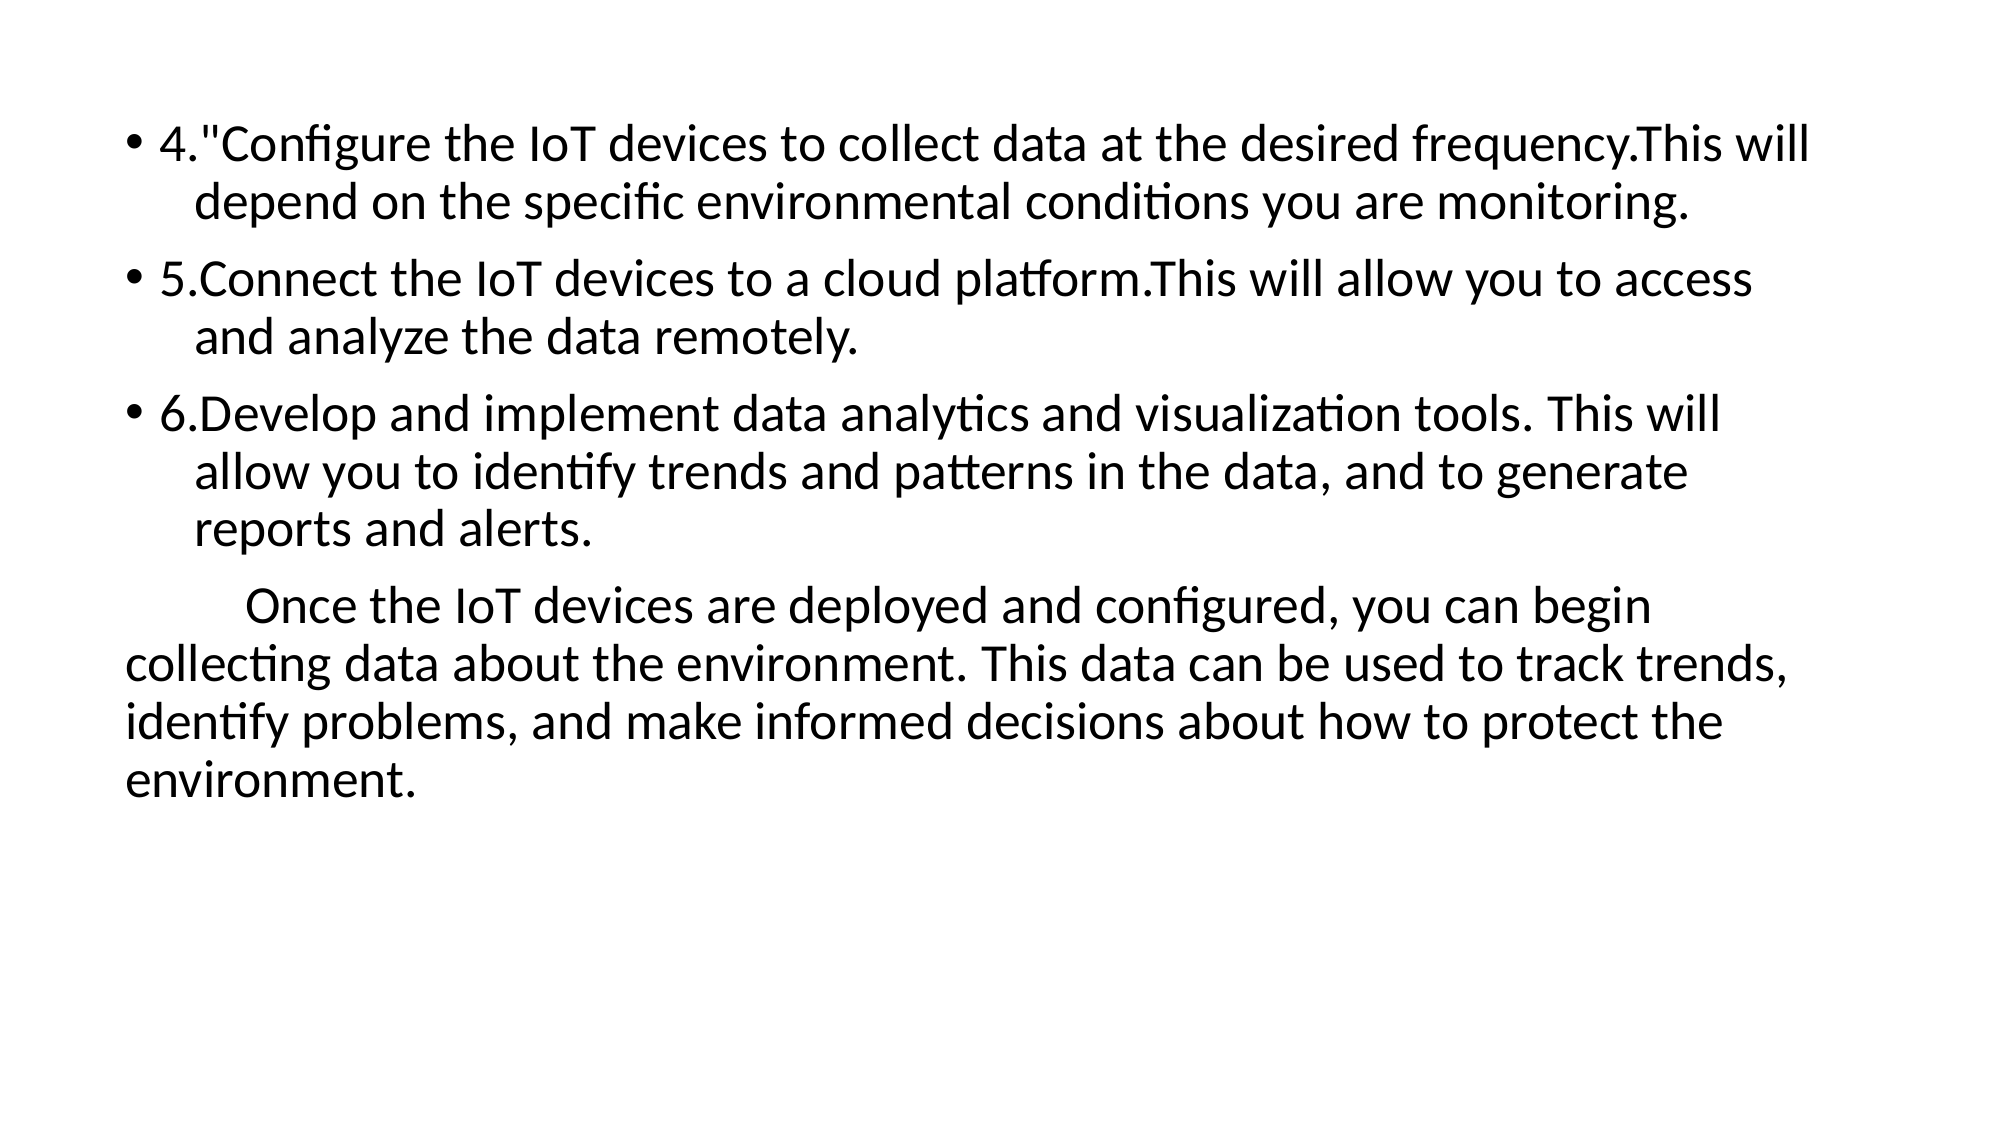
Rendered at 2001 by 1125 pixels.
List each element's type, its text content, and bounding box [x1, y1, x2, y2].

list 4."Configure the IoT devices to collect data at the desired frequency.This will depend on the specific environmental conditions you are monitoring. 5.Connect the IoT devices to a cloud platform.This will allow you to access and analyze the data remotely. 6.Develop and implement data analytics and visualization tools. This will allow you to identify trends and patterns in the data, and to generate reports and alerts. Once the IoT devices are deployed and configured, you can begin collecting data about the environment. This data can be used to track trends, identify problems, and make informed decisions about how to protect the environment. [110, 108, 1836, 822]
